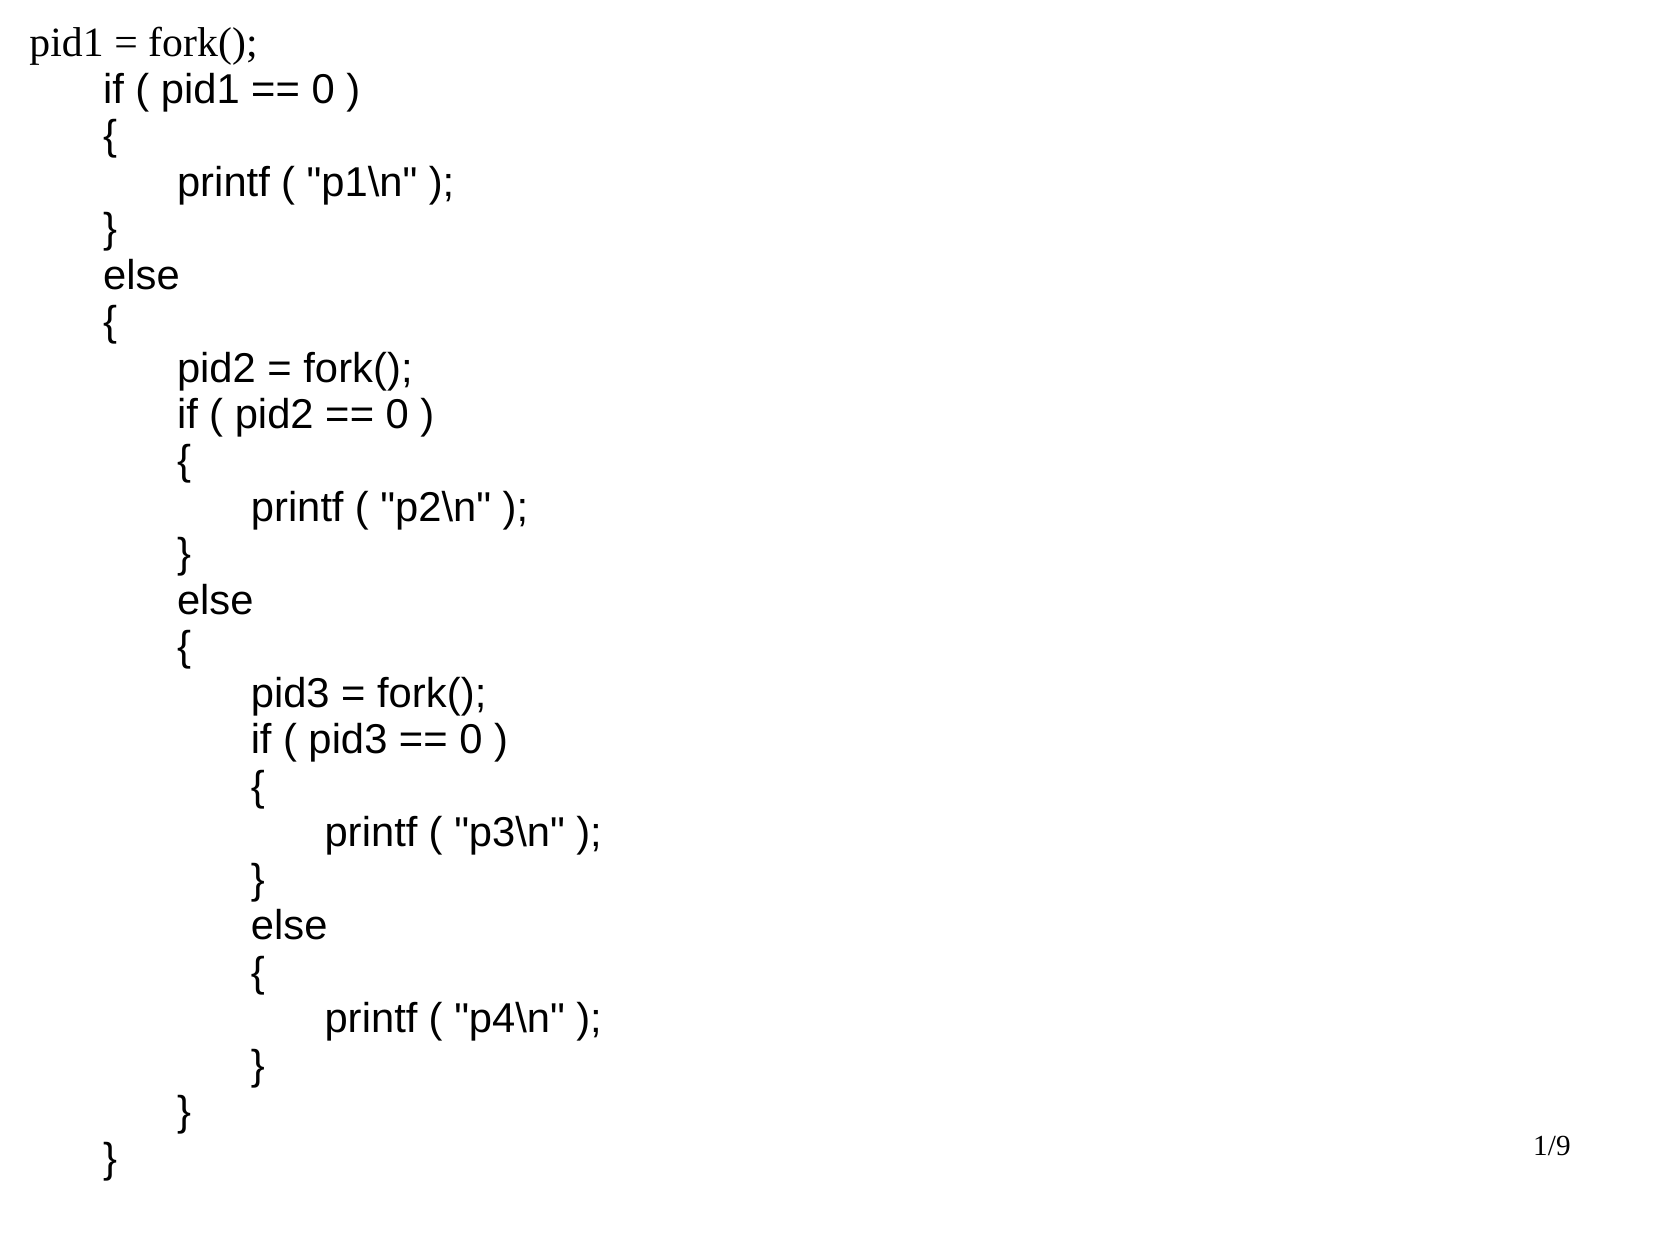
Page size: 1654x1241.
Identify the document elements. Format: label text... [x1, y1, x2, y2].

text_box pid1 = fork(); if ( pid1 == 0 ) { printf ( "p1\n" ); } else { pid2 = fork(); if ( pid2 == 0 ) { printf ( "p2\n" ); } else { pid3 = fork(); if ( pid3 == 0 ) { printf ( "p3\n" ); } else { printf ( "p4\n" ); } } } [14, 11, 1524, 1189]
